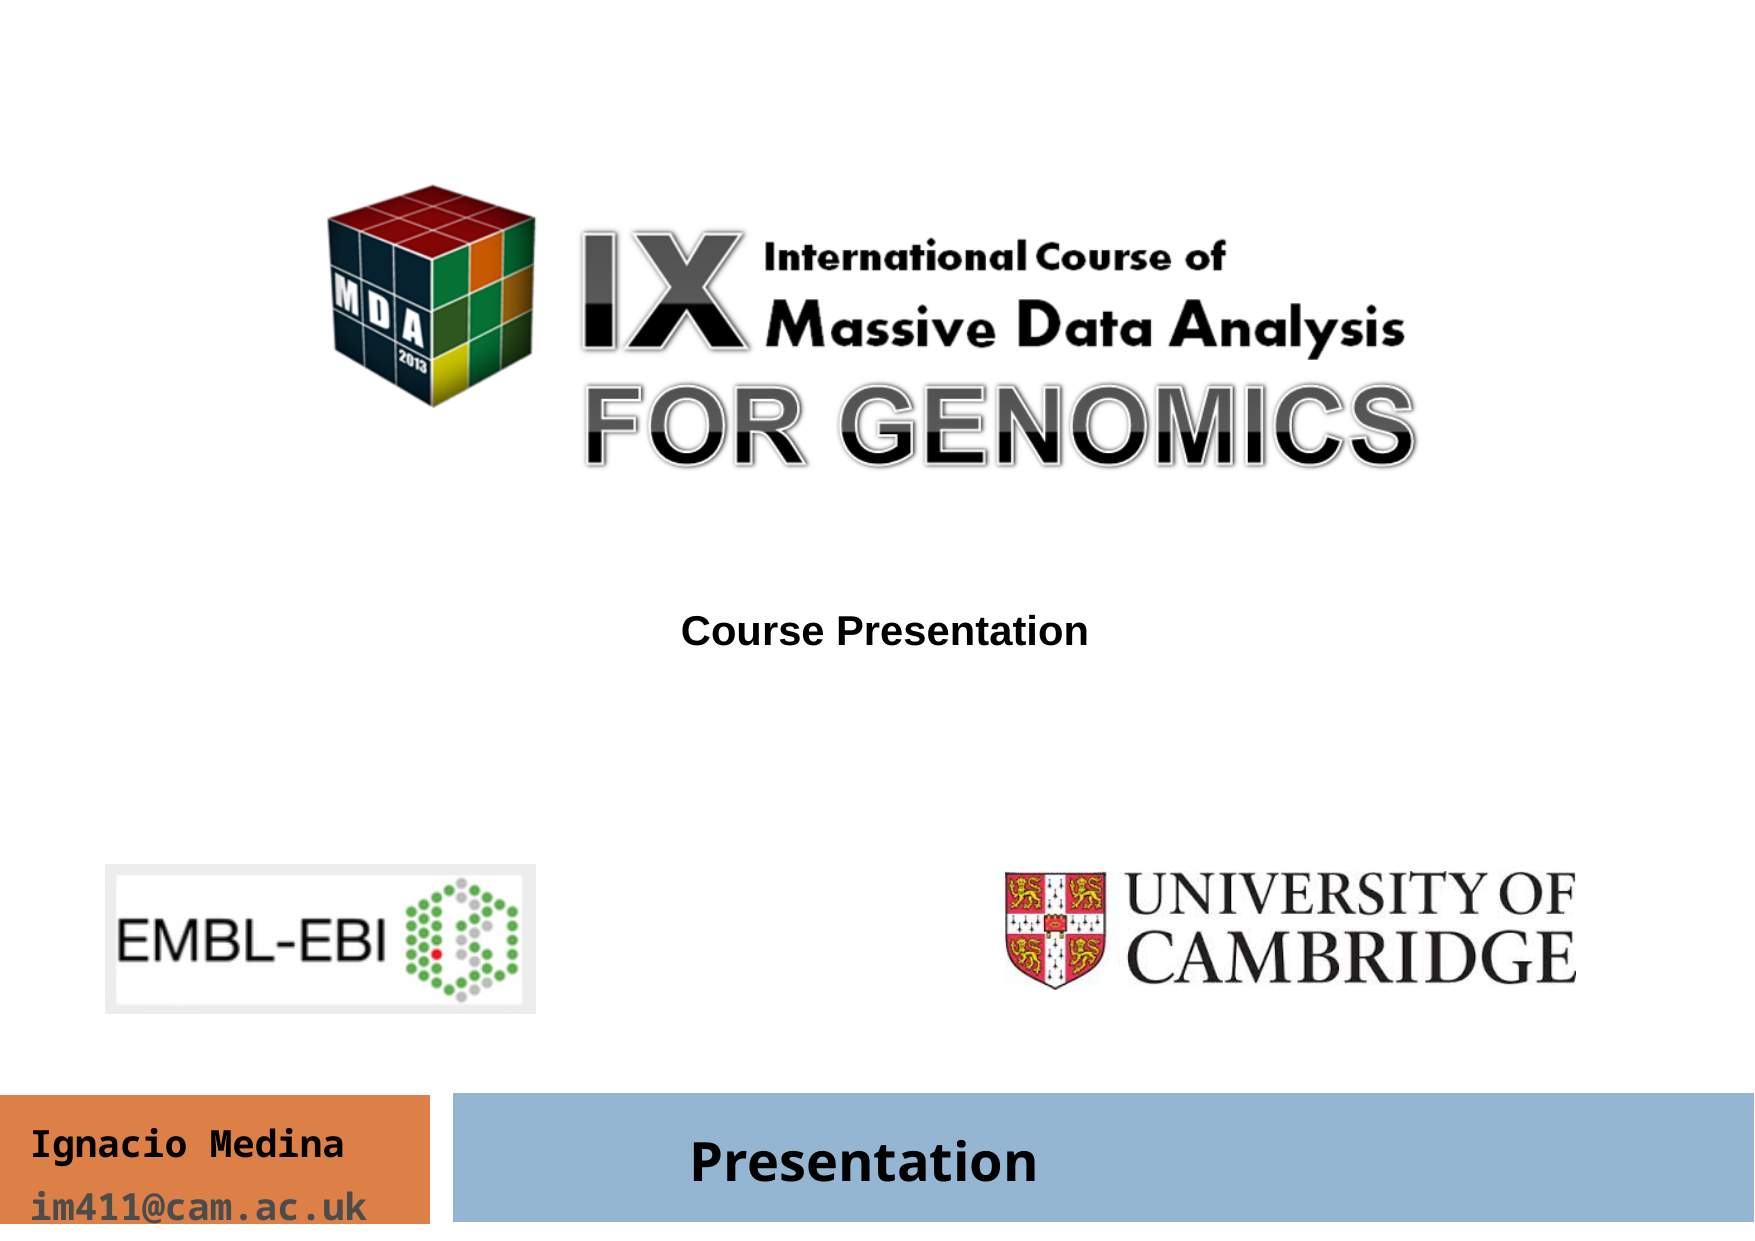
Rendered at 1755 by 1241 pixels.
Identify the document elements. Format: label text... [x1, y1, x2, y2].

text_box Presentation [675, 1116, 1726, 1194]
picture [105, 864, 536, 1014]
picture [325, 171, 1429, 495]
text_box Ignacio Medina im411@cam.ac.uk [15, 1110, 436, 1213]
picture [1005, 871, 1576, 991]
text_box Course Presentation [480, 600, 1291, 662]
